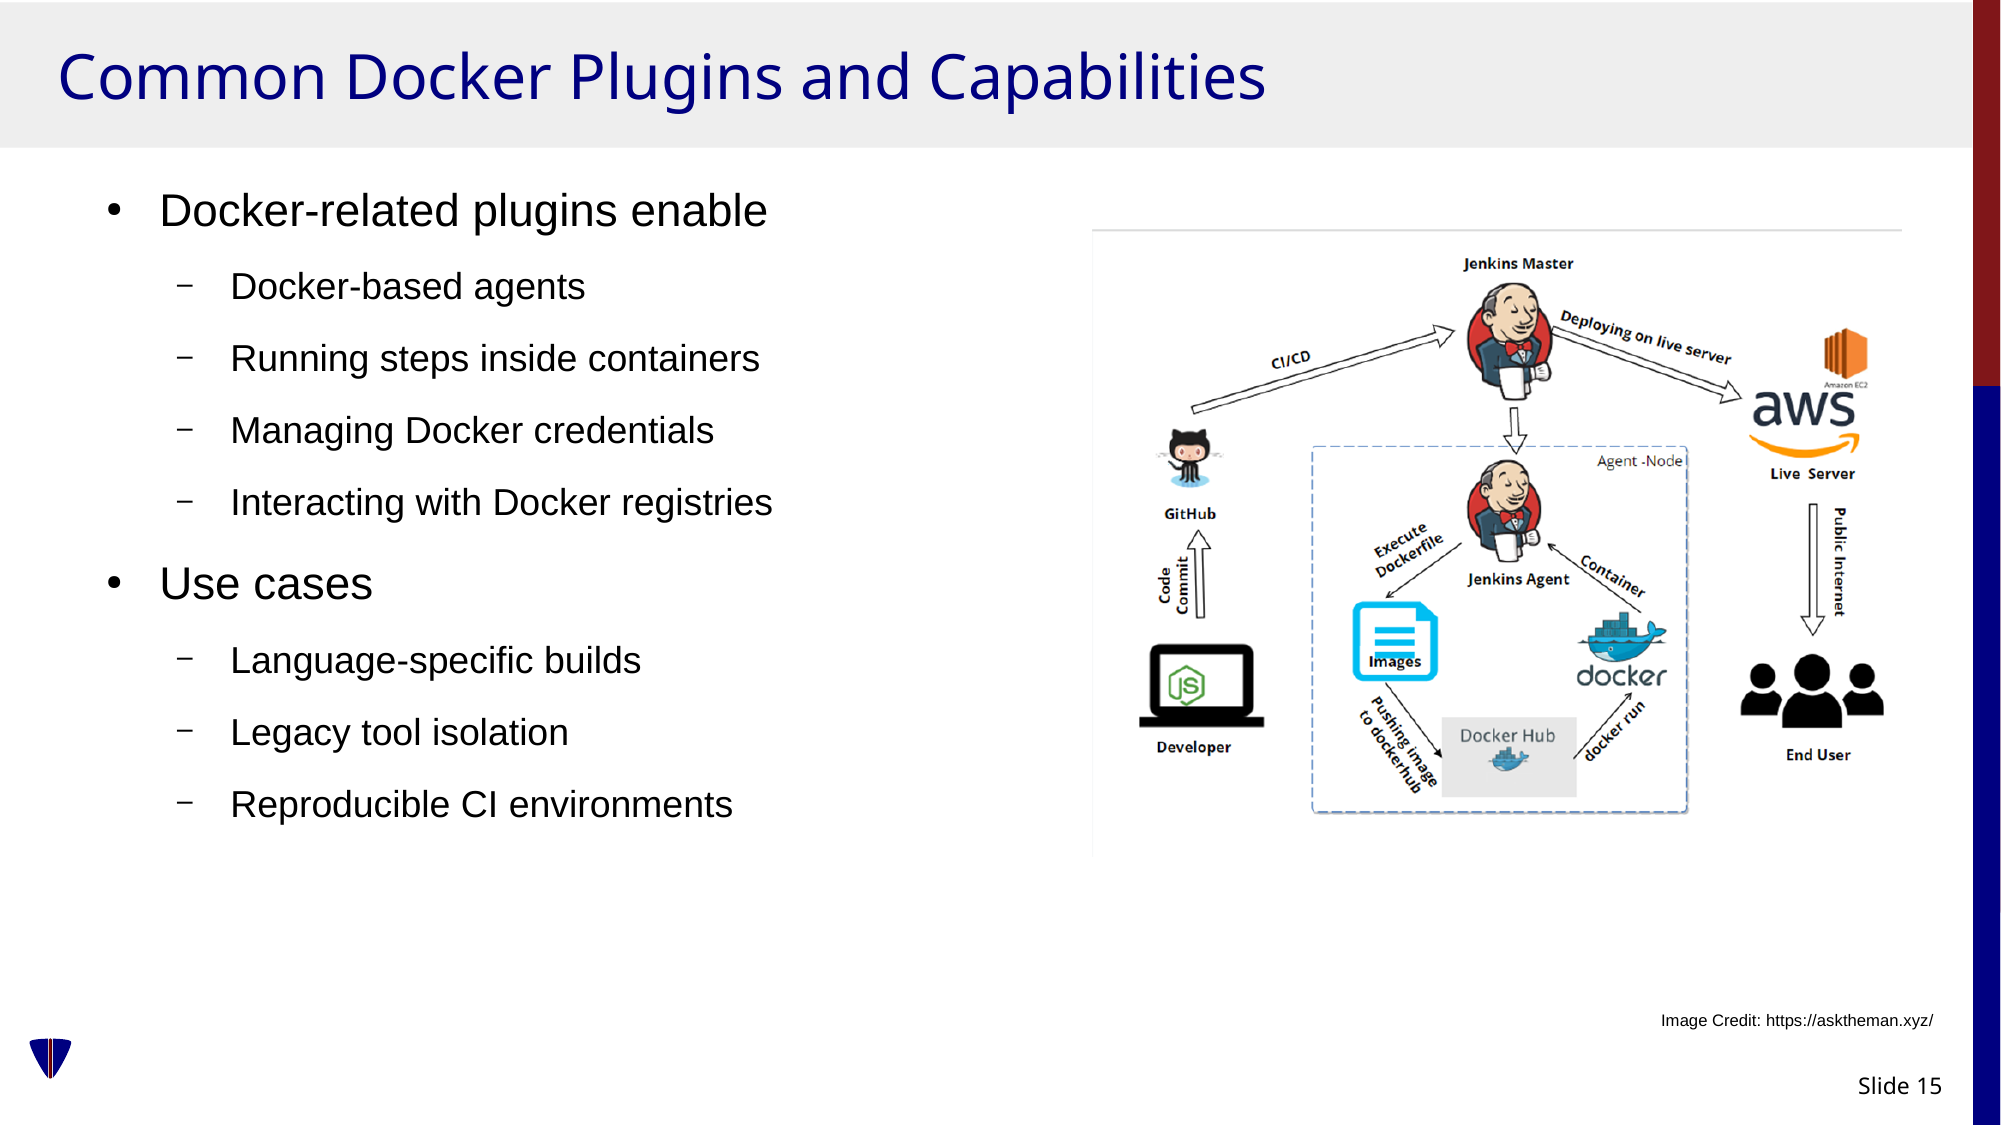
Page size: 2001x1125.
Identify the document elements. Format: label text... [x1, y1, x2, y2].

text_box Image Credit: https://asktheman.xyz/ [1033, 1003, 1949, 1063]
picture [1092, 229, 1902, 857]
title Common Docker Plugins and Capabilities [0, 2, 1973, 148]
list Docker-related plugins enable Docker-based agents Running steps inside containers Managing Docker credentials Interacting with Docker registries Use cases Language-specific builds Legacy tool isolation Reproducible CI environments [88, 177, 1004, 1034]
